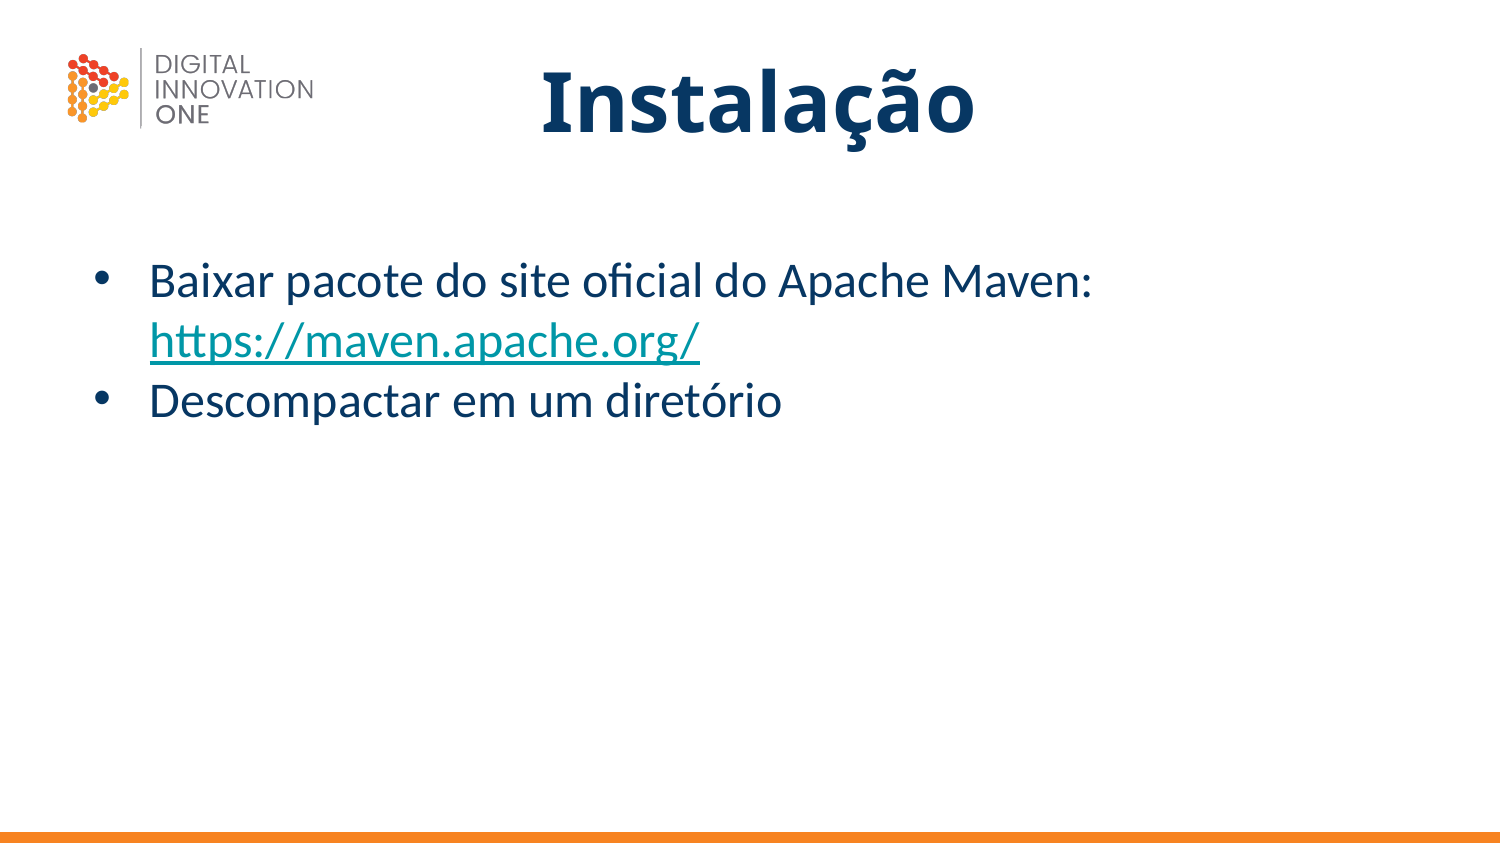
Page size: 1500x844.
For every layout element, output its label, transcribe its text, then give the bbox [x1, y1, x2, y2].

text_box Baixar pacote do site oficial do Apache Maven: https://maven.apache.org/ Descompactar em um diretório [65, 232, 1457, 750]
subtitle Instalação [51, 50, 1449, 148]
picture [51, 39, 330, 137]
text_box [0, 832, 1500, 843]
